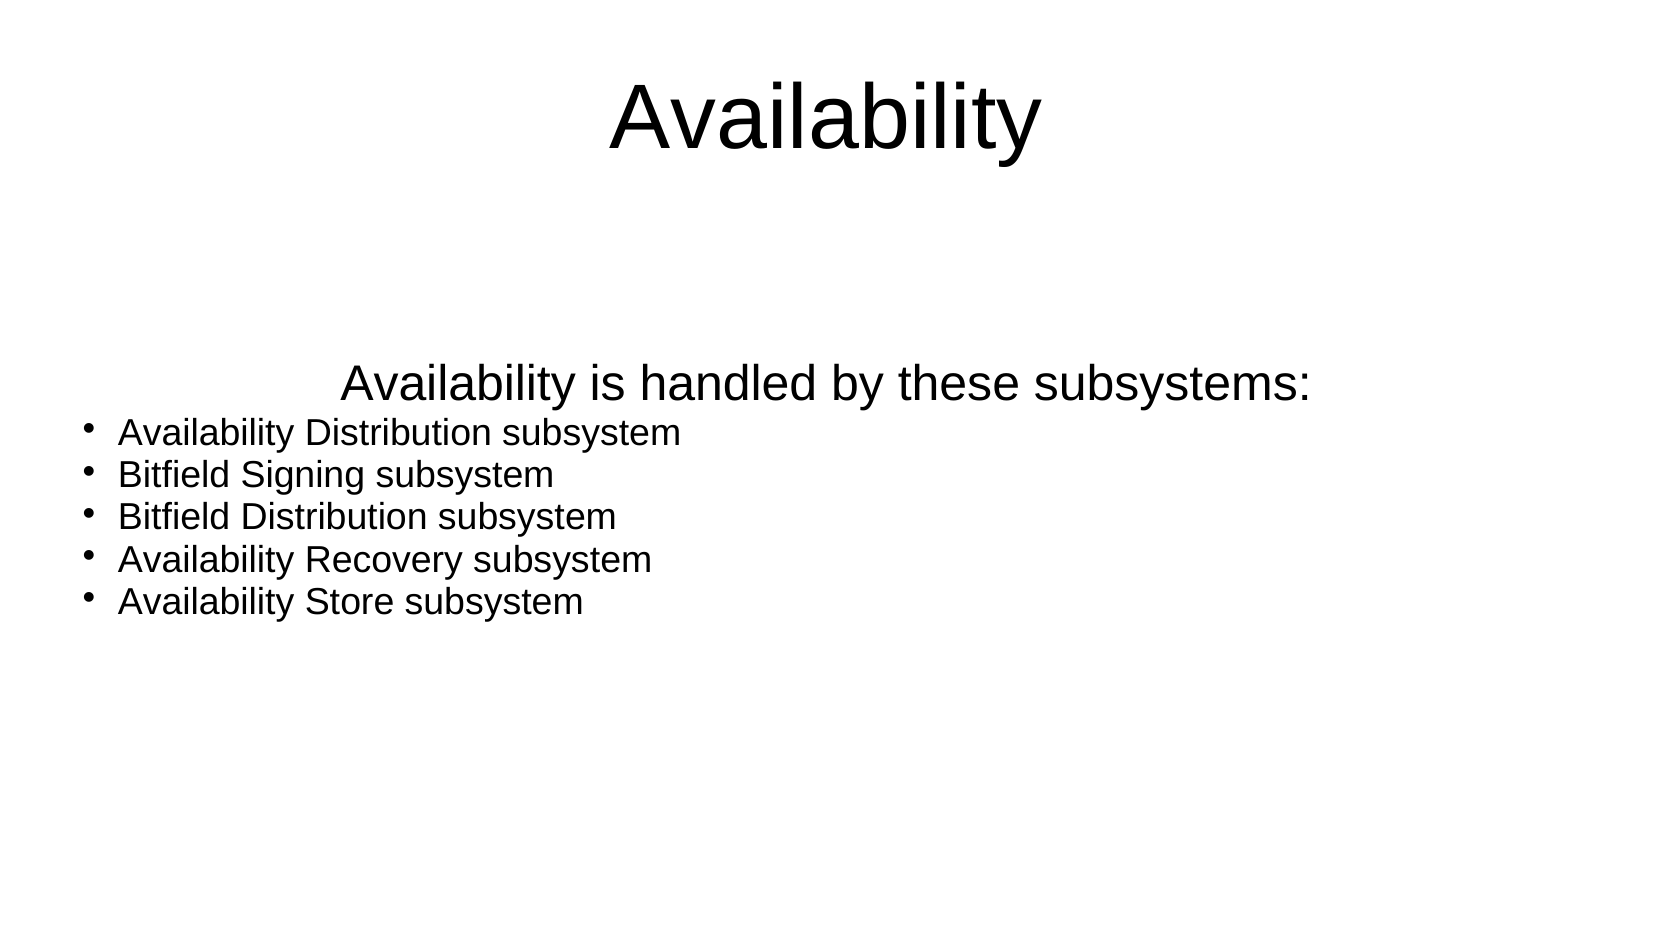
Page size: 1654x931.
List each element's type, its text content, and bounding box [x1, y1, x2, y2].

title Availability [82, 36, 1571, 193]
subtitle Availability is handled by these subsystems: Availability Distribution subsystem Bitfield Signing subsystem Bitfield Distribution subsystem Availability Recovery subsystem Availability Store subsystem [82, 217, 1571, 758]
